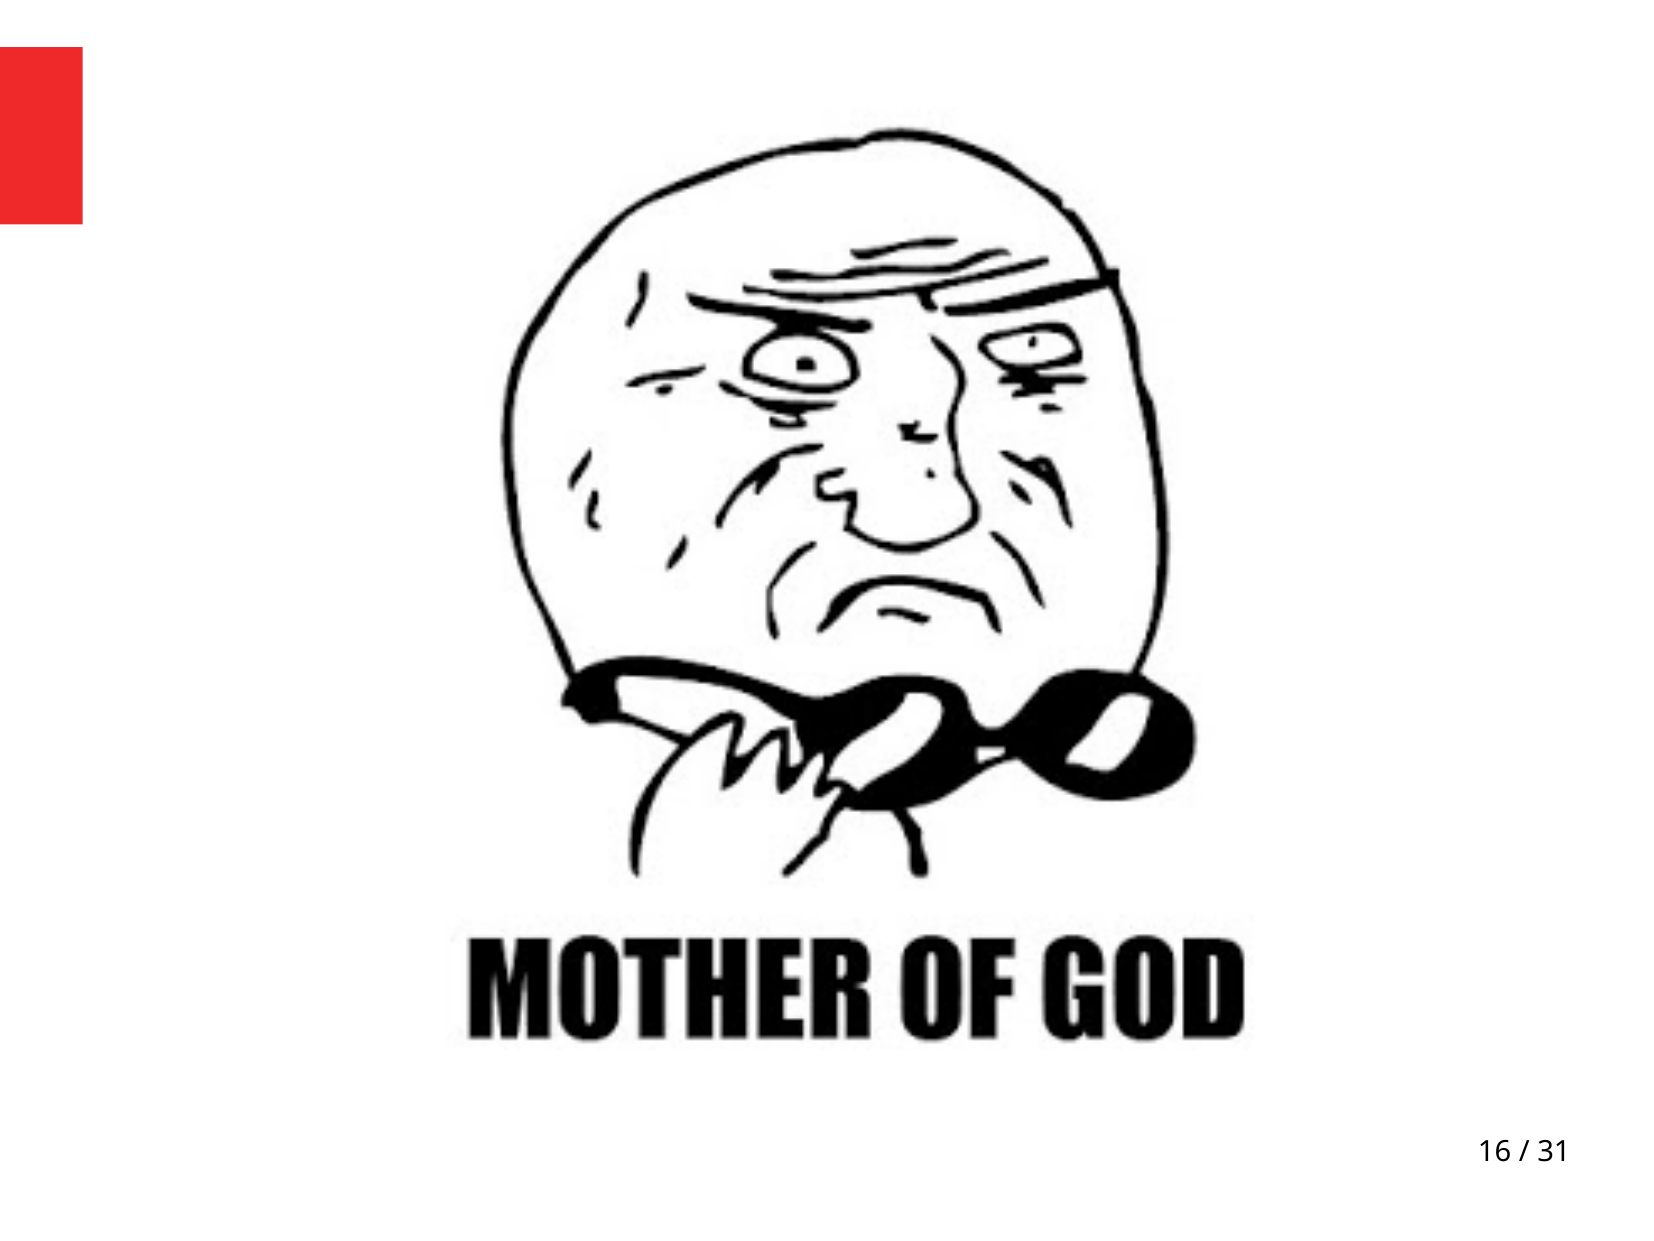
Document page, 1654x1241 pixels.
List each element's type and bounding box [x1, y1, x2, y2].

picture [179, 82, 1524, 1091]
